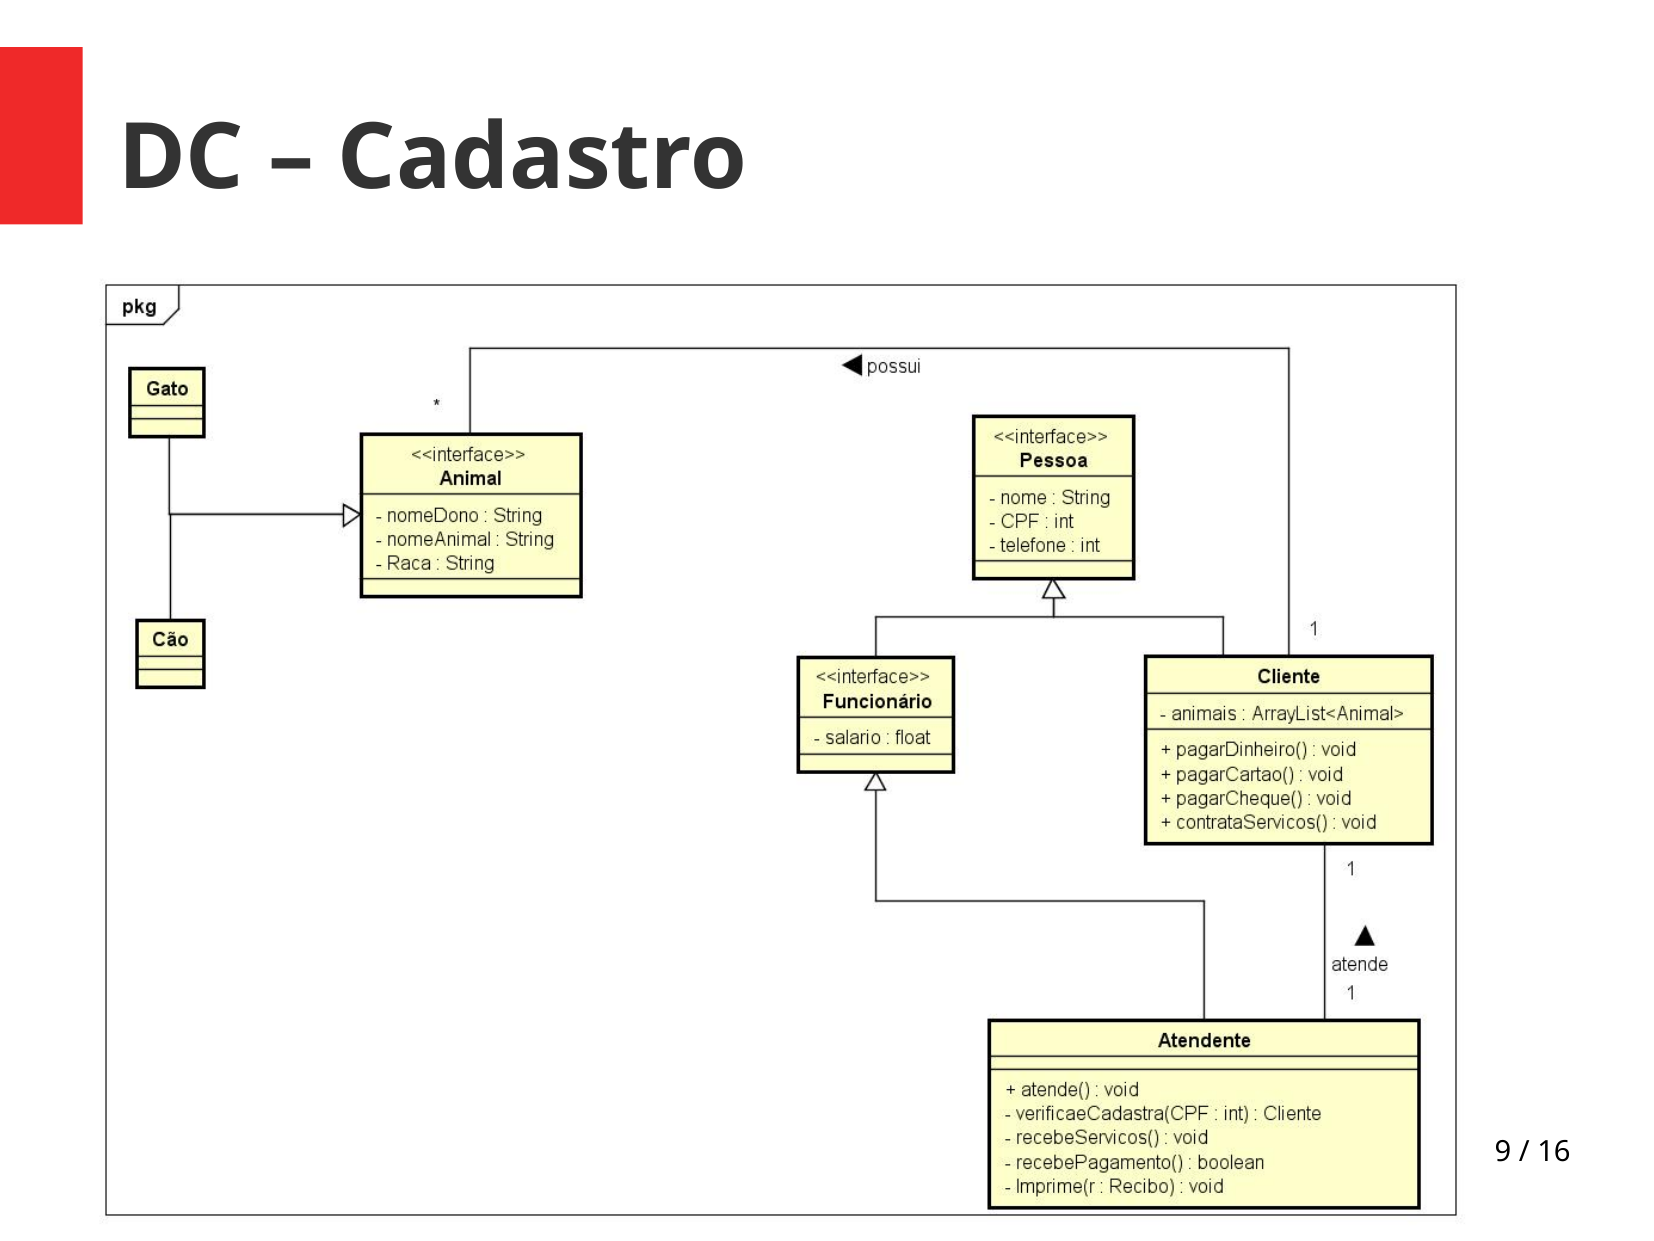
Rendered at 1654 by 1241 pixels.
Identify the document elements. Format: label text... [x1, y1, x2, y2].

title DC – Cadastro [118, 49, 1571, 257]
picture [90, 269, 1471, 1231]
